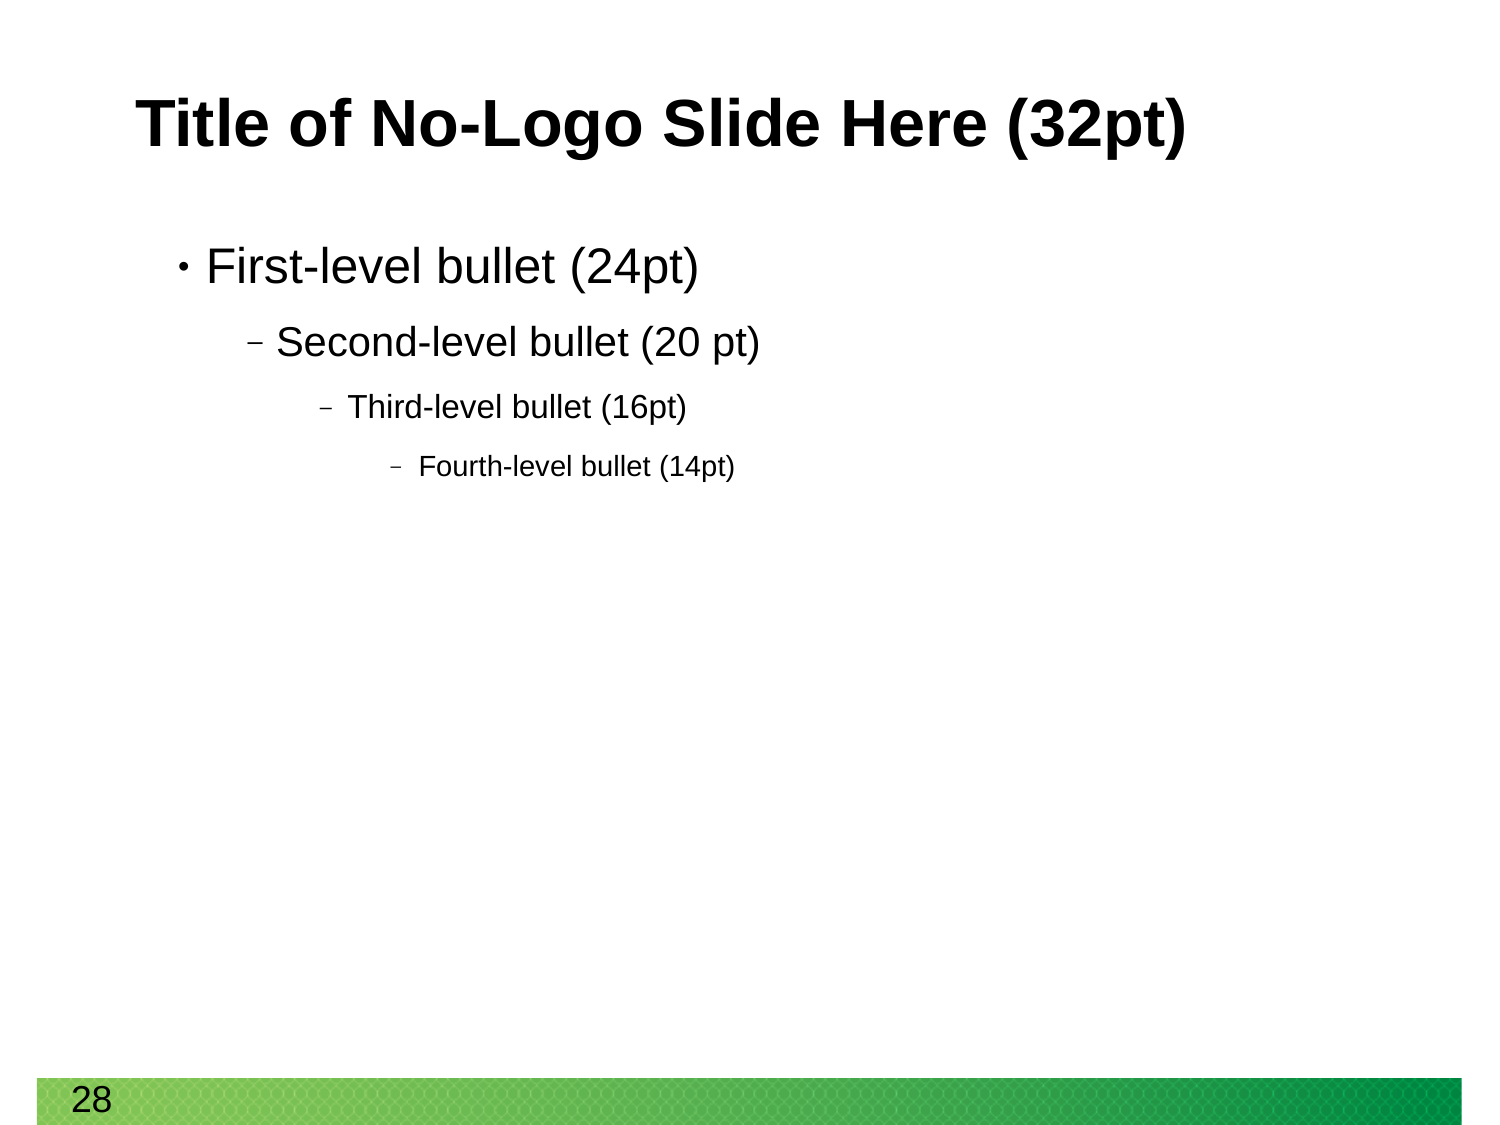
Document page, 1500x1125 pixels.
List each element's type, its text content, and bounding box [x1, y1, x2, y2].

picture [36, 1078, 1462, 1125]
list First-level bullet (24pt) Second-level bullet (20 pt) Third-level bullet (16pt) Fourth-level bullet (14pt) [135, 238, 1372, 982]
title Title of No-Logo Slide Here (32pt) [135, 41, 1372, 204]
